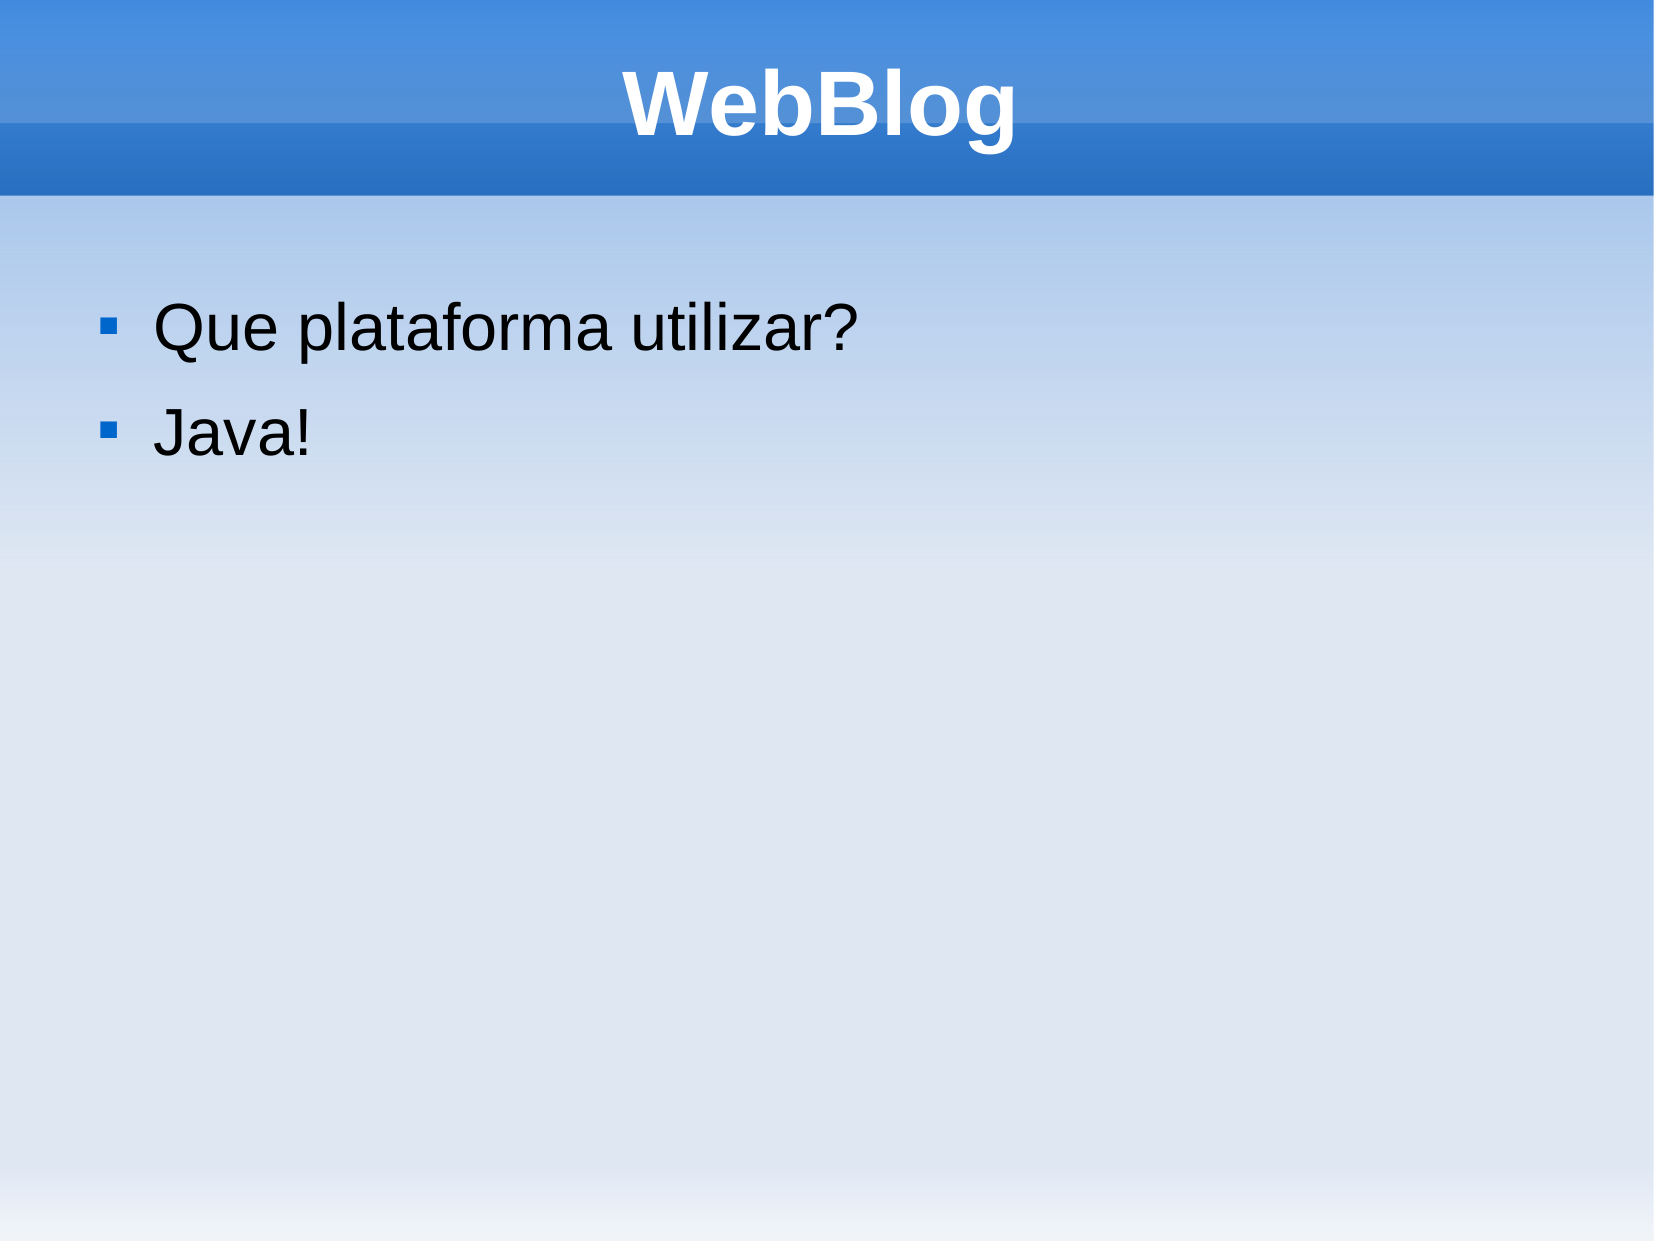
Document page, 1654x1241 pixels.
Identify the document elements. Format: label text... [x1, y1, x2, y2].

picture [0, 0, 1654, 1241]
title WebBlog [76, 0, 1565, 208]
list Que plataforma utilizar? Java! [82, 290, 1571, 1109]
